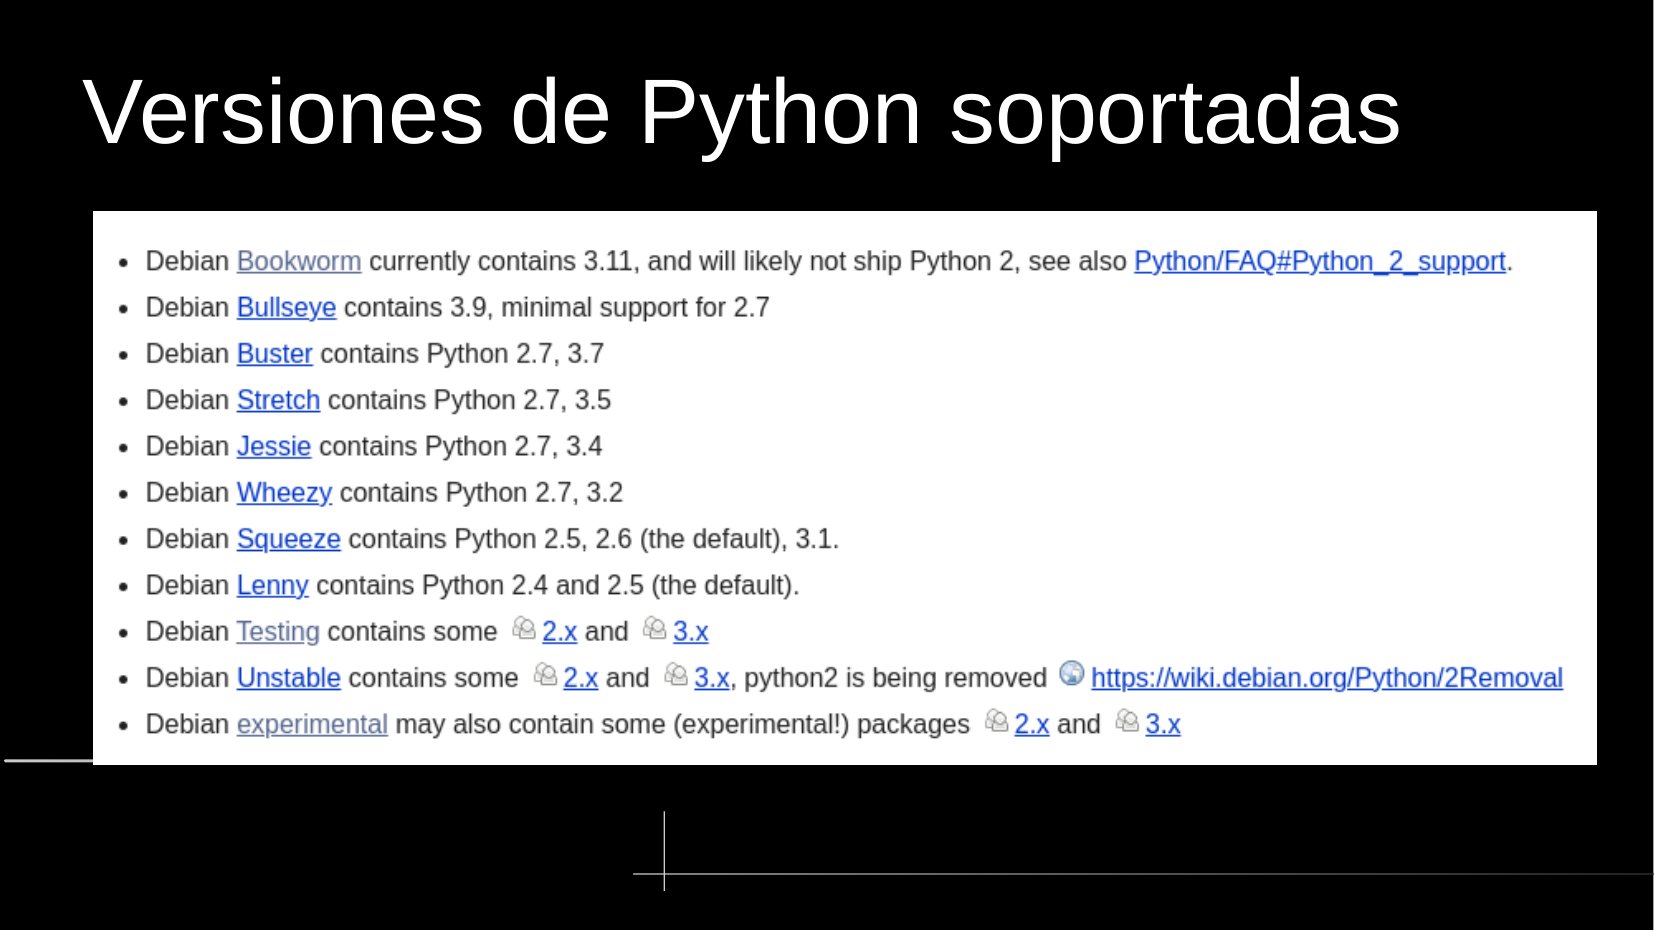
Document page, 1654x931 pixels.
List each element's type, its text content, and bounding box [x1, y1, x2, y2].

list [45, 233, 1546, 841]
title Versiones de Python soportadas [82, 9, 1561, 215]
picture [93, 211, 1597, 766]
